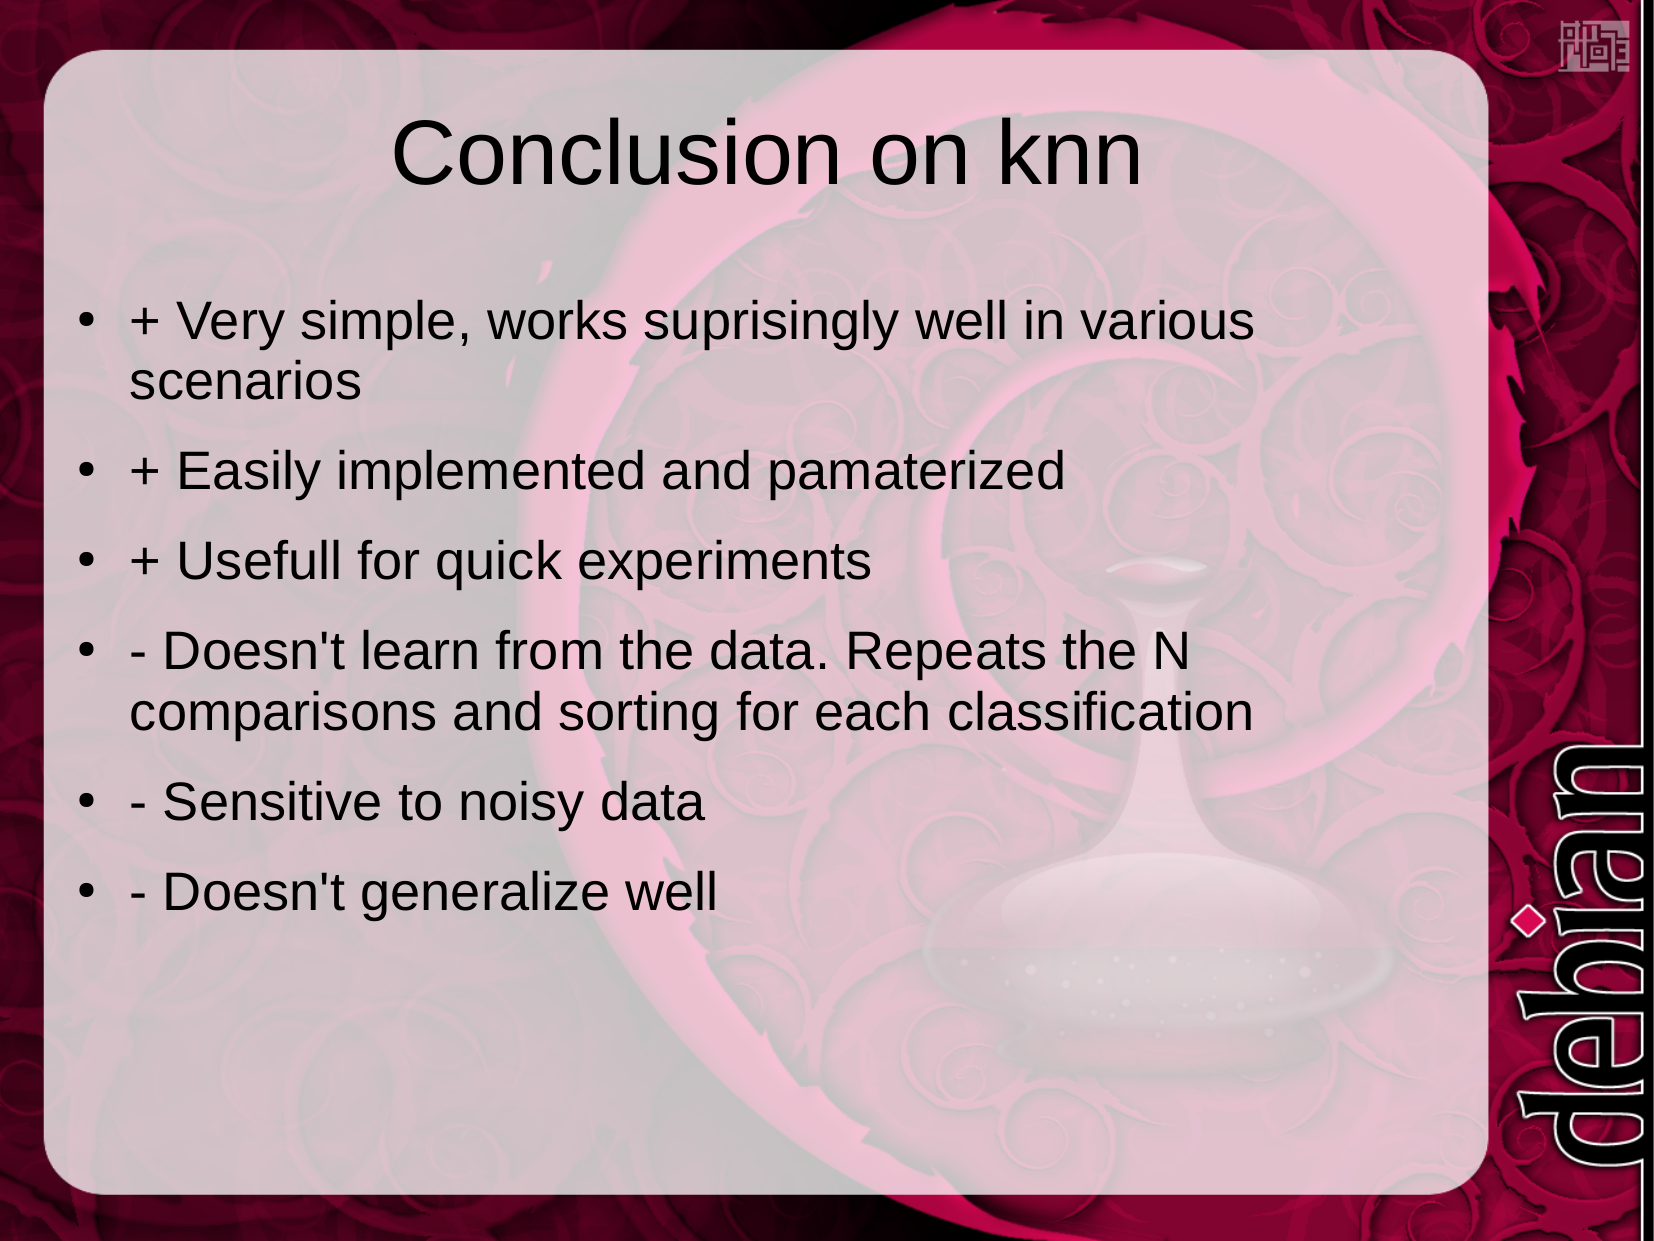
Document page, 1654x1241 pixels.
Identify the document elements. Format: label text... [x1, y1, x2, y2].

list + Very simple, works suprisingly well in various scenarios + Easily implemented and pamaterized + Usefull for quick experiments - Doesn't learn from the data. Repeats the N comparisons and sorting for each classification - Sensitive to noisy data - Doesn't generalize well [59, 290, 1477, 1109]
title Conclusion on knn [59, 49, 1477, 257]
picture [0, 0, 1654, 1241]
